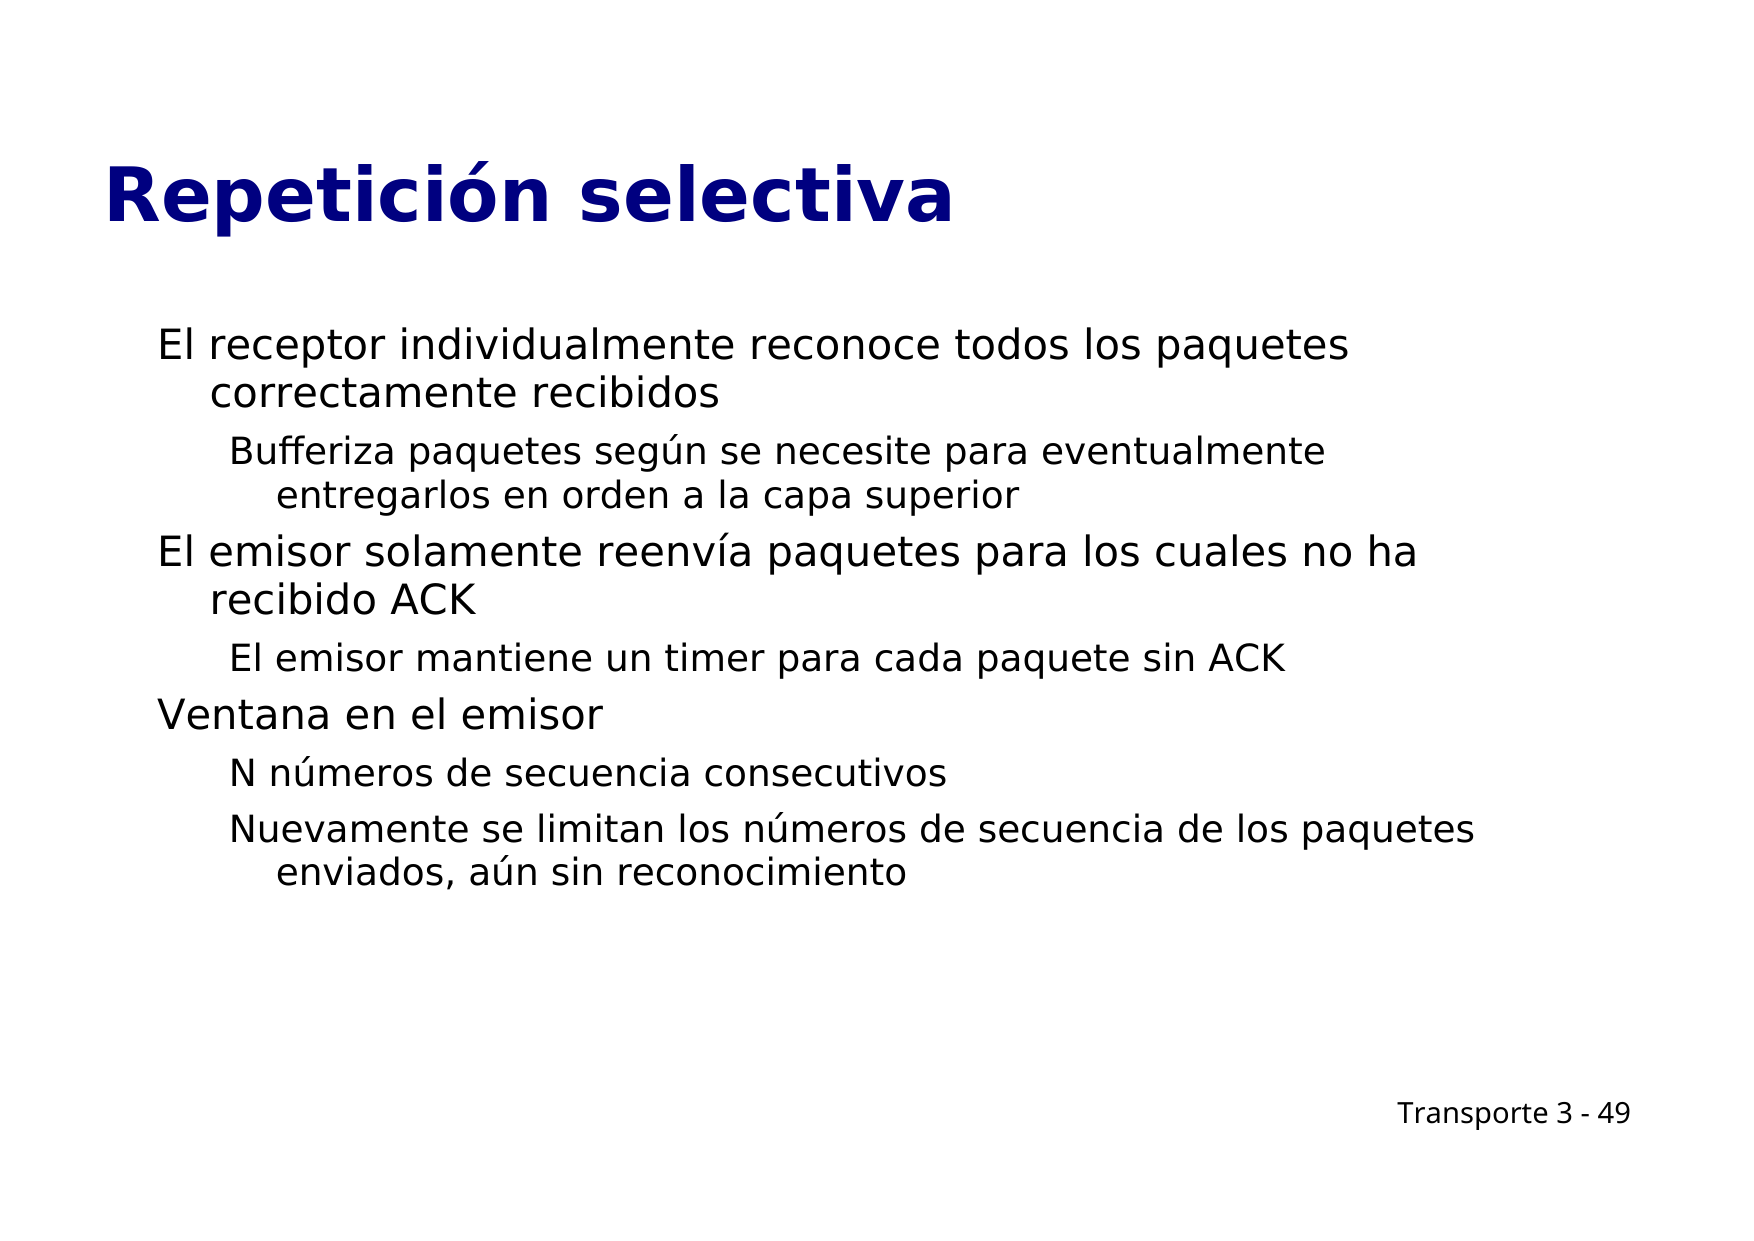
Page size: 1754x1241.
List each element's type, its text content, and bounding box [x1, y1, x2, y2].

list El receptor individualmente reconoce todos los paquetes correctamente recibidos Bufferiza paquetes según se necesite para eventualmente entregarlos en orden a la capa superior El emisor solamente reenvía paquetes para los cuales no ha recibido ACK El emisor mantiene un timer para cada paquete sin ACK Ventana en el emisor N números de secuencia consecutivos Nuevamente se limitan los números de secuencia de los paquetes enviados, aún sin reconocimiento [154, 320, 1546, 1082]
title Repetición selectiva [88, 87, 1654, 305]
